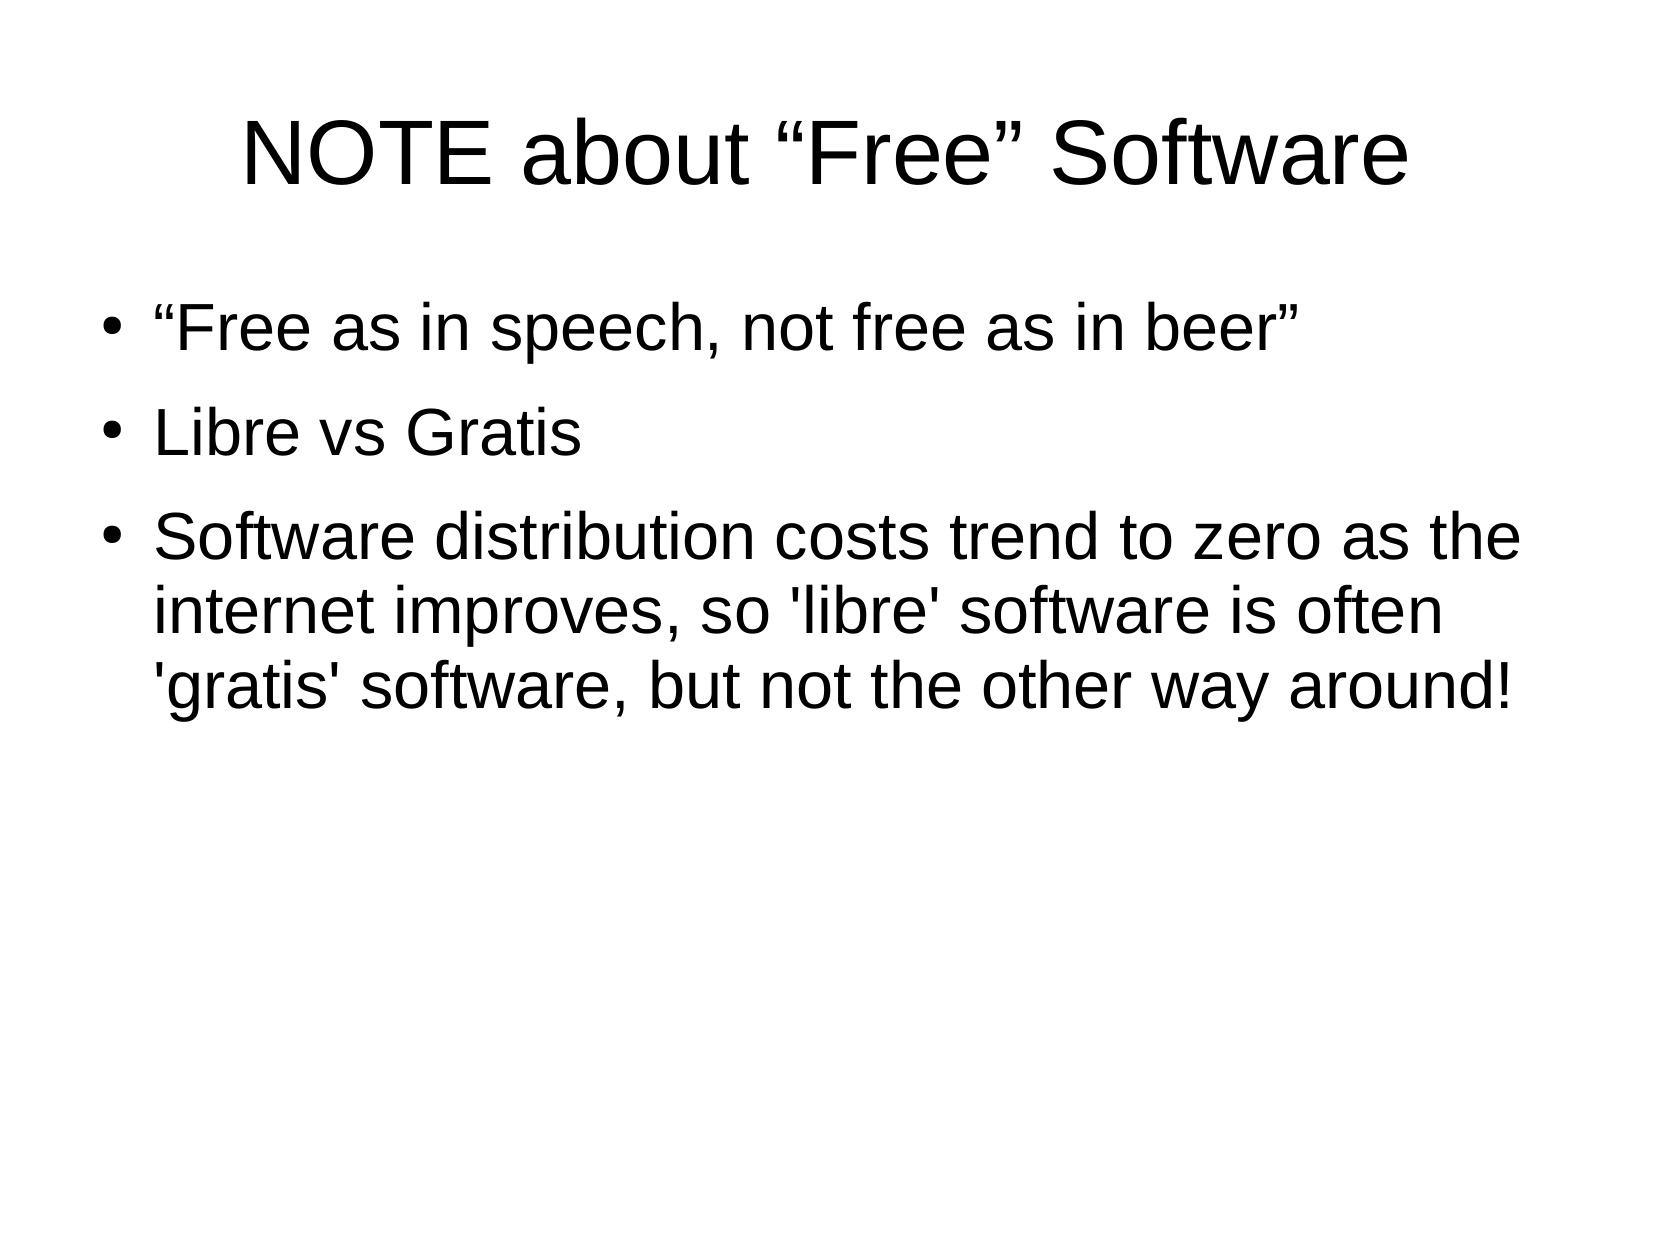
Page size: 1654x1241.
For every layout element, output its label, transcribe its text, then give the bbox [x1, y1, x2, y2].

list “Free as in speech, not free as in beer” Libre vs Gratis Software distribution costs trend to zero as the internet improves, so 'libre' software is often 'gratis' software, but not the other way around! [82, 290, 1571, 1010]
title NOTE about “Free” Software [82, 49, 1571, 257]
